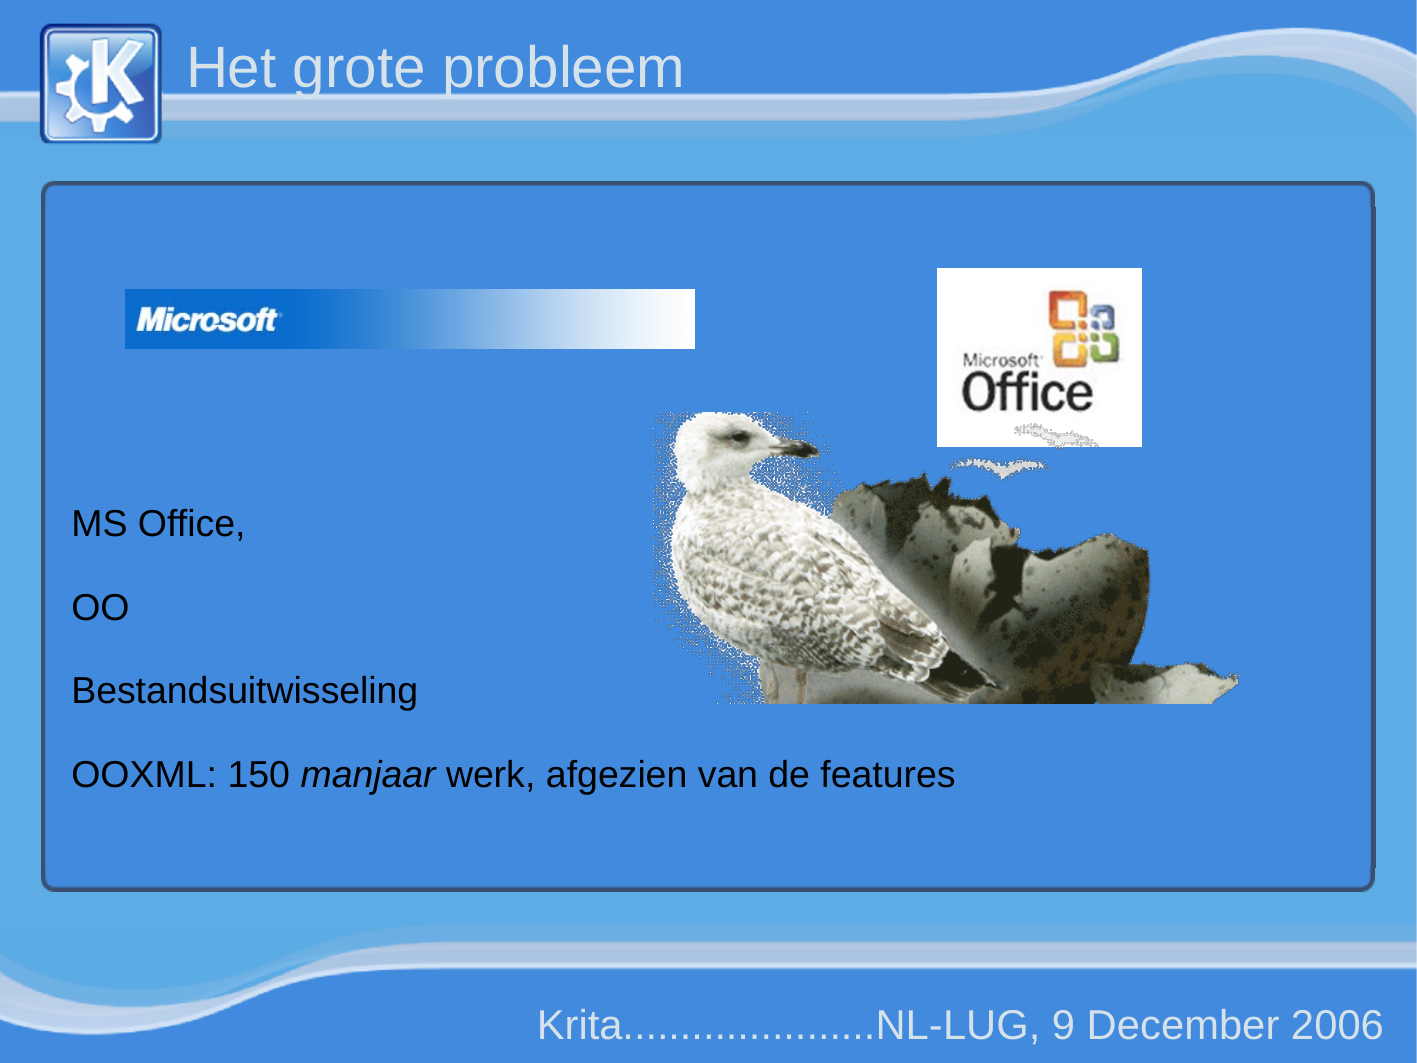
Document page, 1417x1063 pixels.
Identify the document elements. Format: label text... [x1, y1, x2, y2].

text_box Het grote probleem [171, 27, 1048, 105]
picture [0, 0, 1417, 1063]
text_box MS Office, OO Bestandsuitwisseling OOXML: 150 manjaar werk, afgezien van de features [56, 200, 1357, 951]
